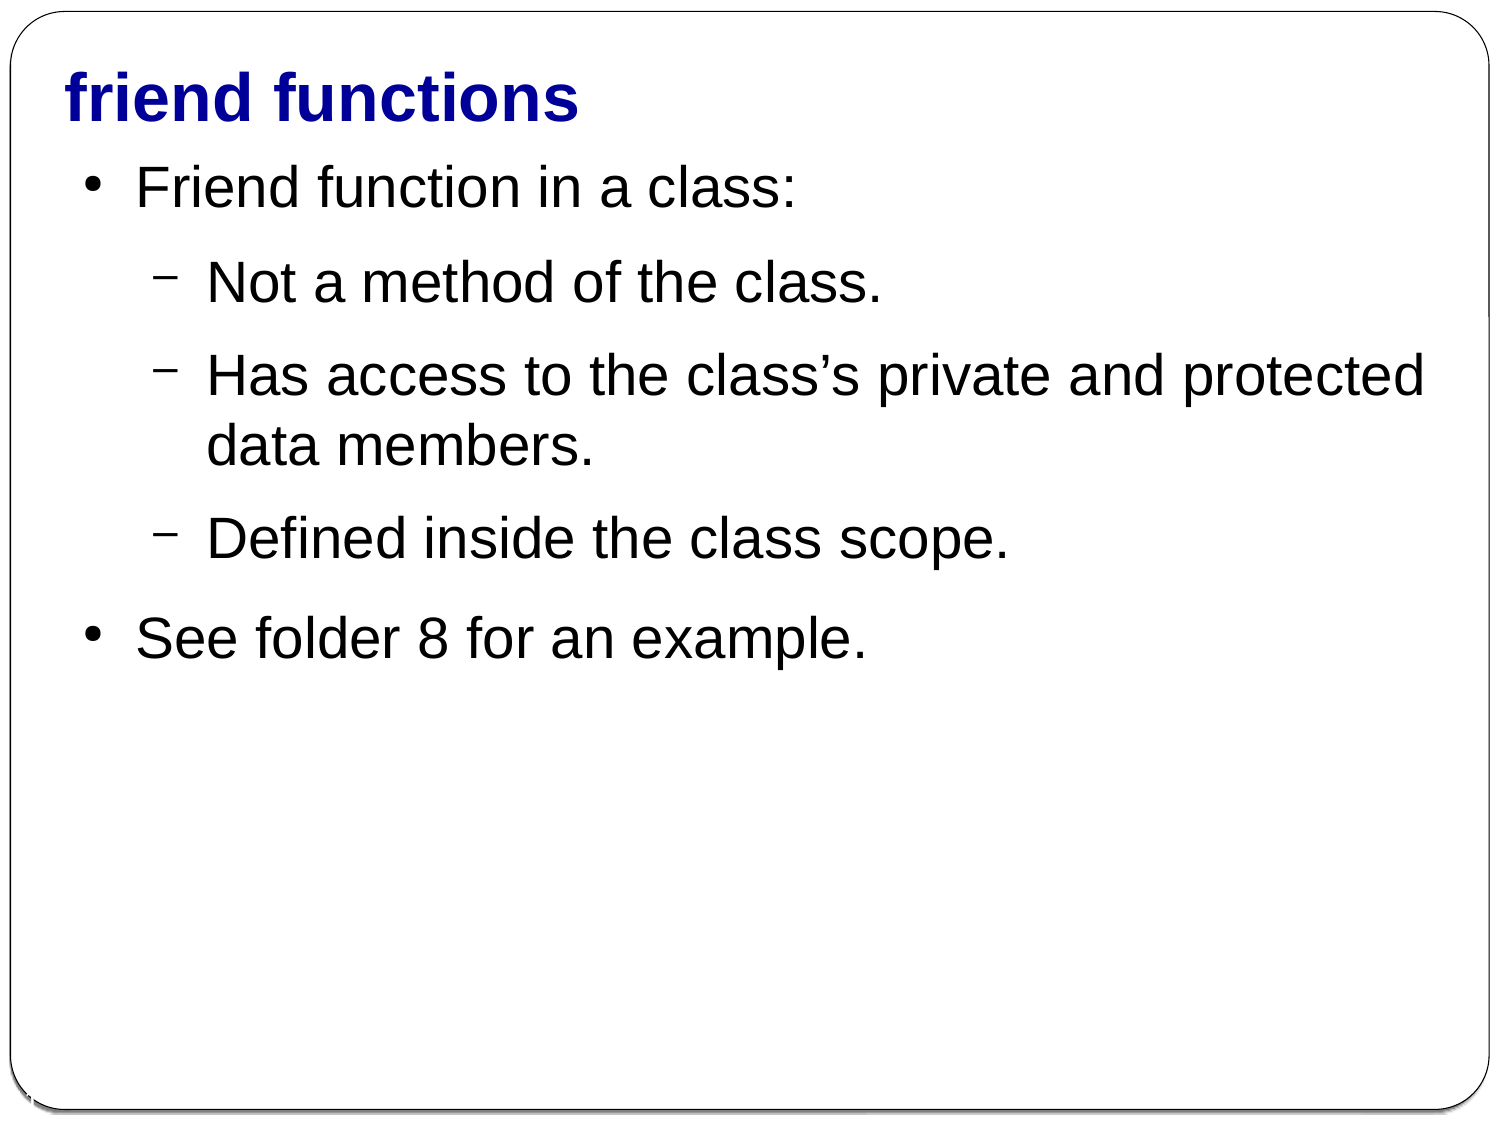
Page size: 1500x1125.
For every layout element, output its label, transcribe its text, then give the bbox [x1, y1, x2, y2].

list Friend function in a class: Not a method of the class. Has access to the class’s private and protected data members. Defined inside the class scope. See folder 8 for an example. [50, 149, 1450, 1088]
slide_number <number> [0, 1074, 50, 1125]
title friend functions [50, 45, 1450, 149]
